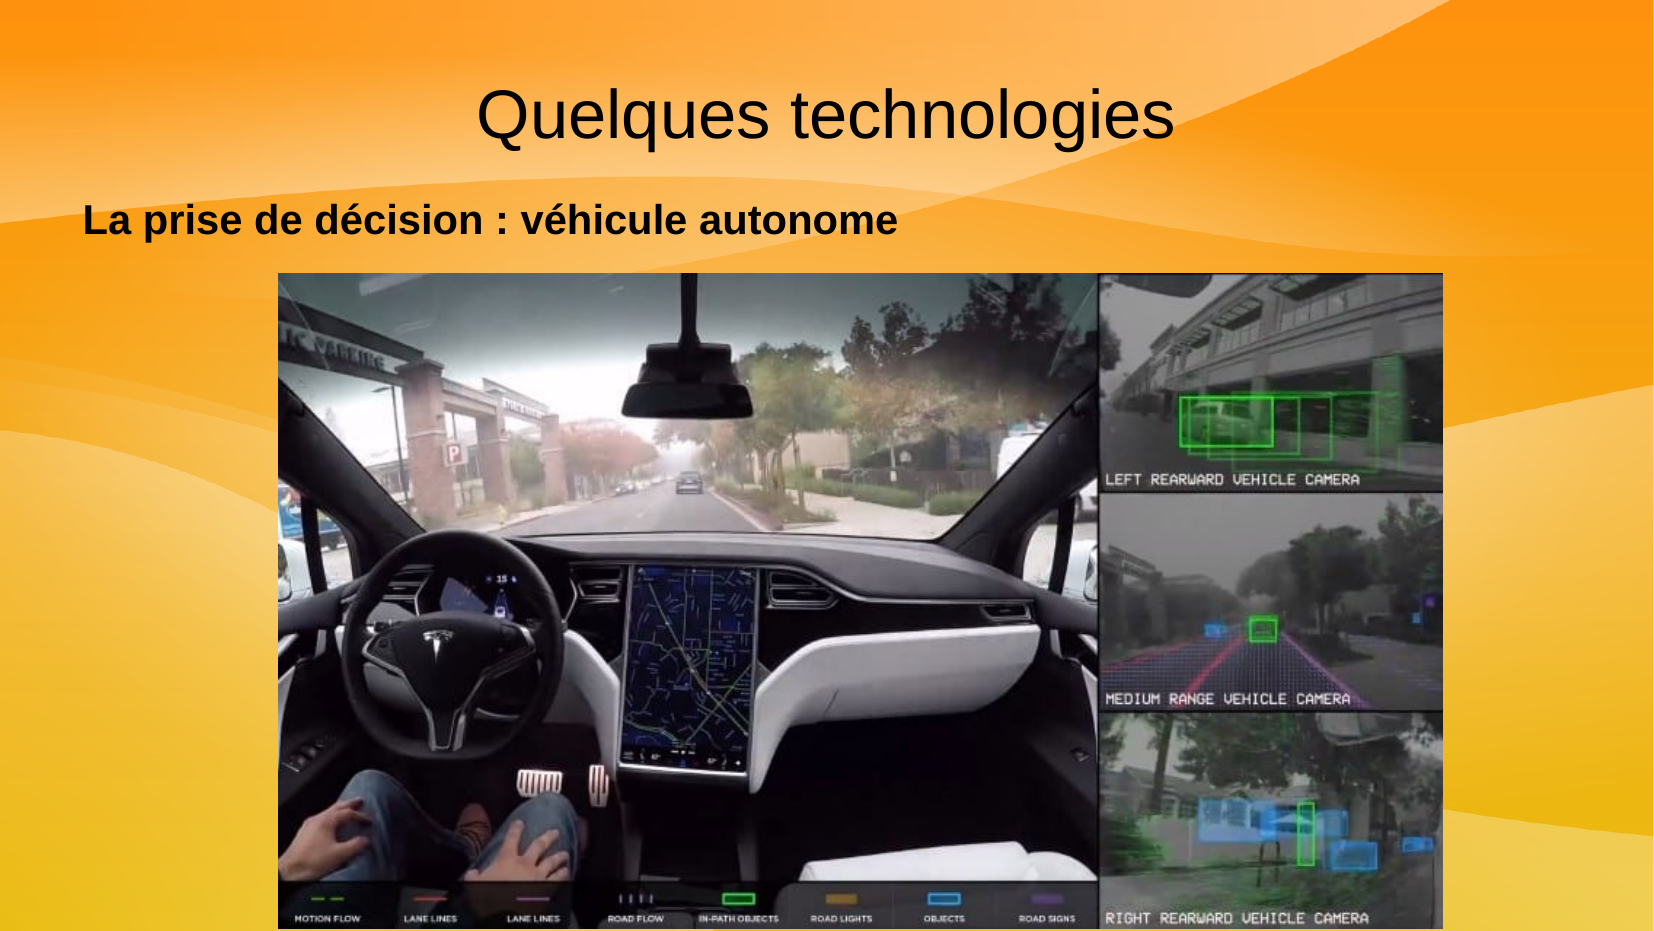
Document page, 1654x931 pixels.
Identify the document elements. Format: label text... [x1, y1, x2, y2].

picture [0, 0, 1654, 931]
title Quelques technologies [82, 37, 1571, 193]
list La prise de décision : véhicule autonome [82, 196, 1571, 929]
